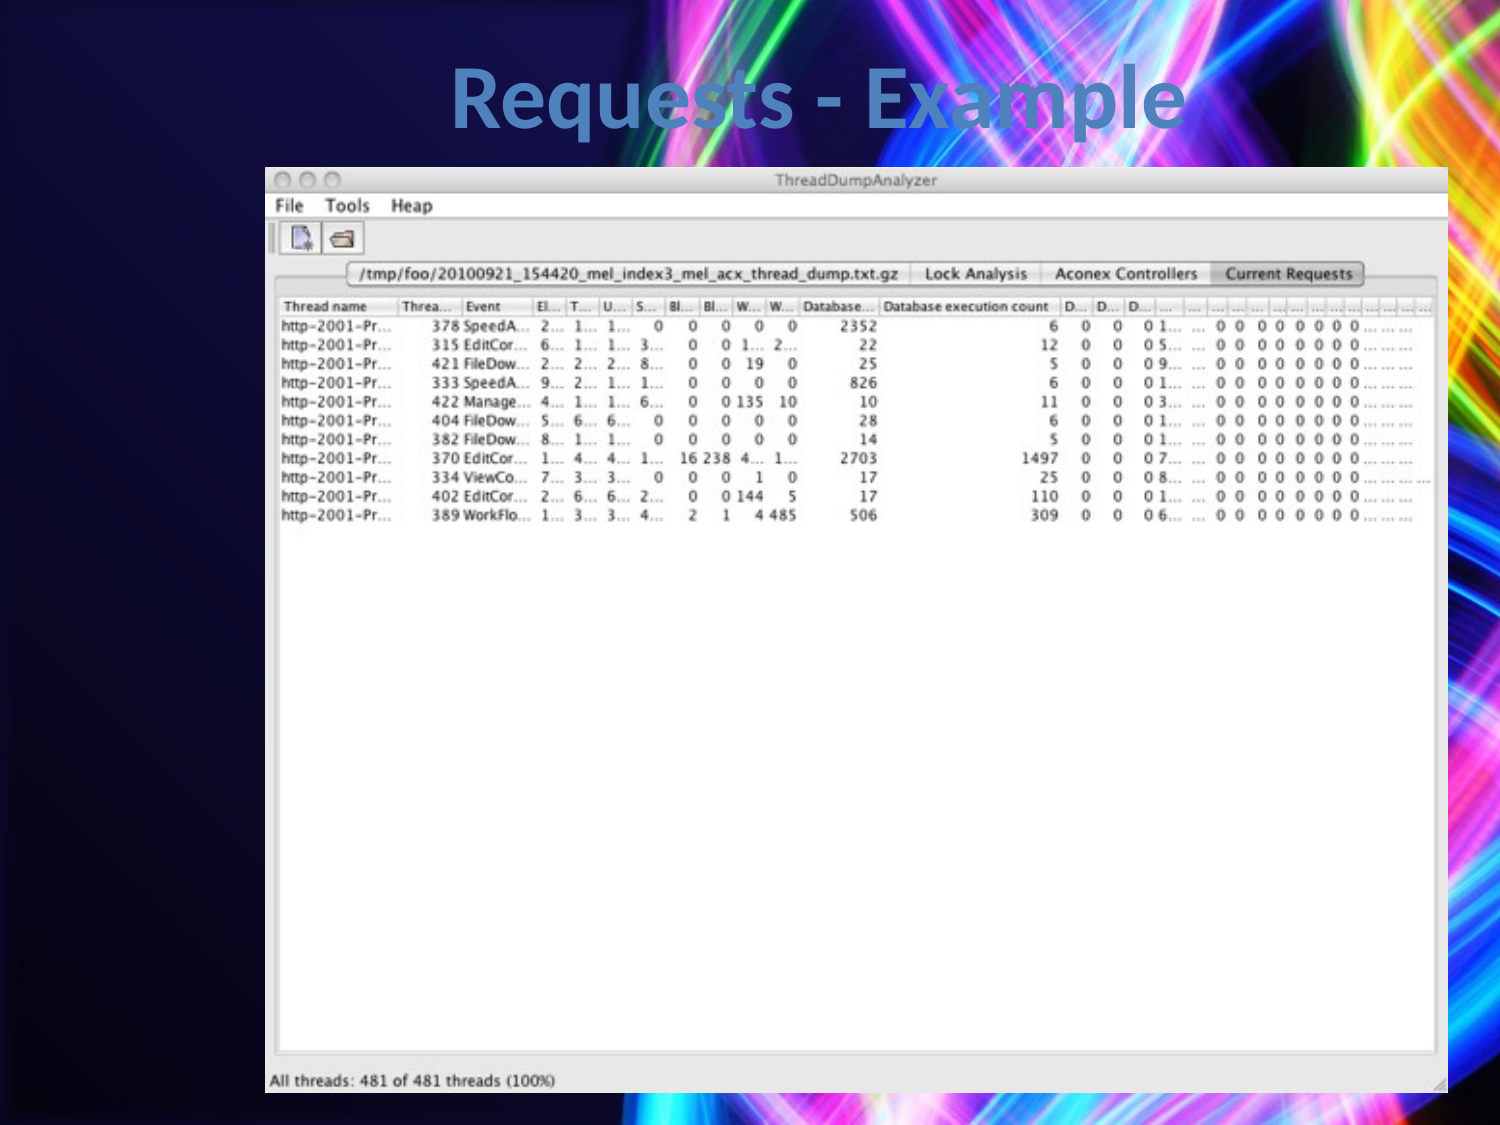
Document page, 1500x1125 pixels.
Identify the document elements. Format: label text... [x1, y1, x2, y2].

title Requests - Example [213, 9, 1425, 201]
picture [0, 0, 1500, 1125]
